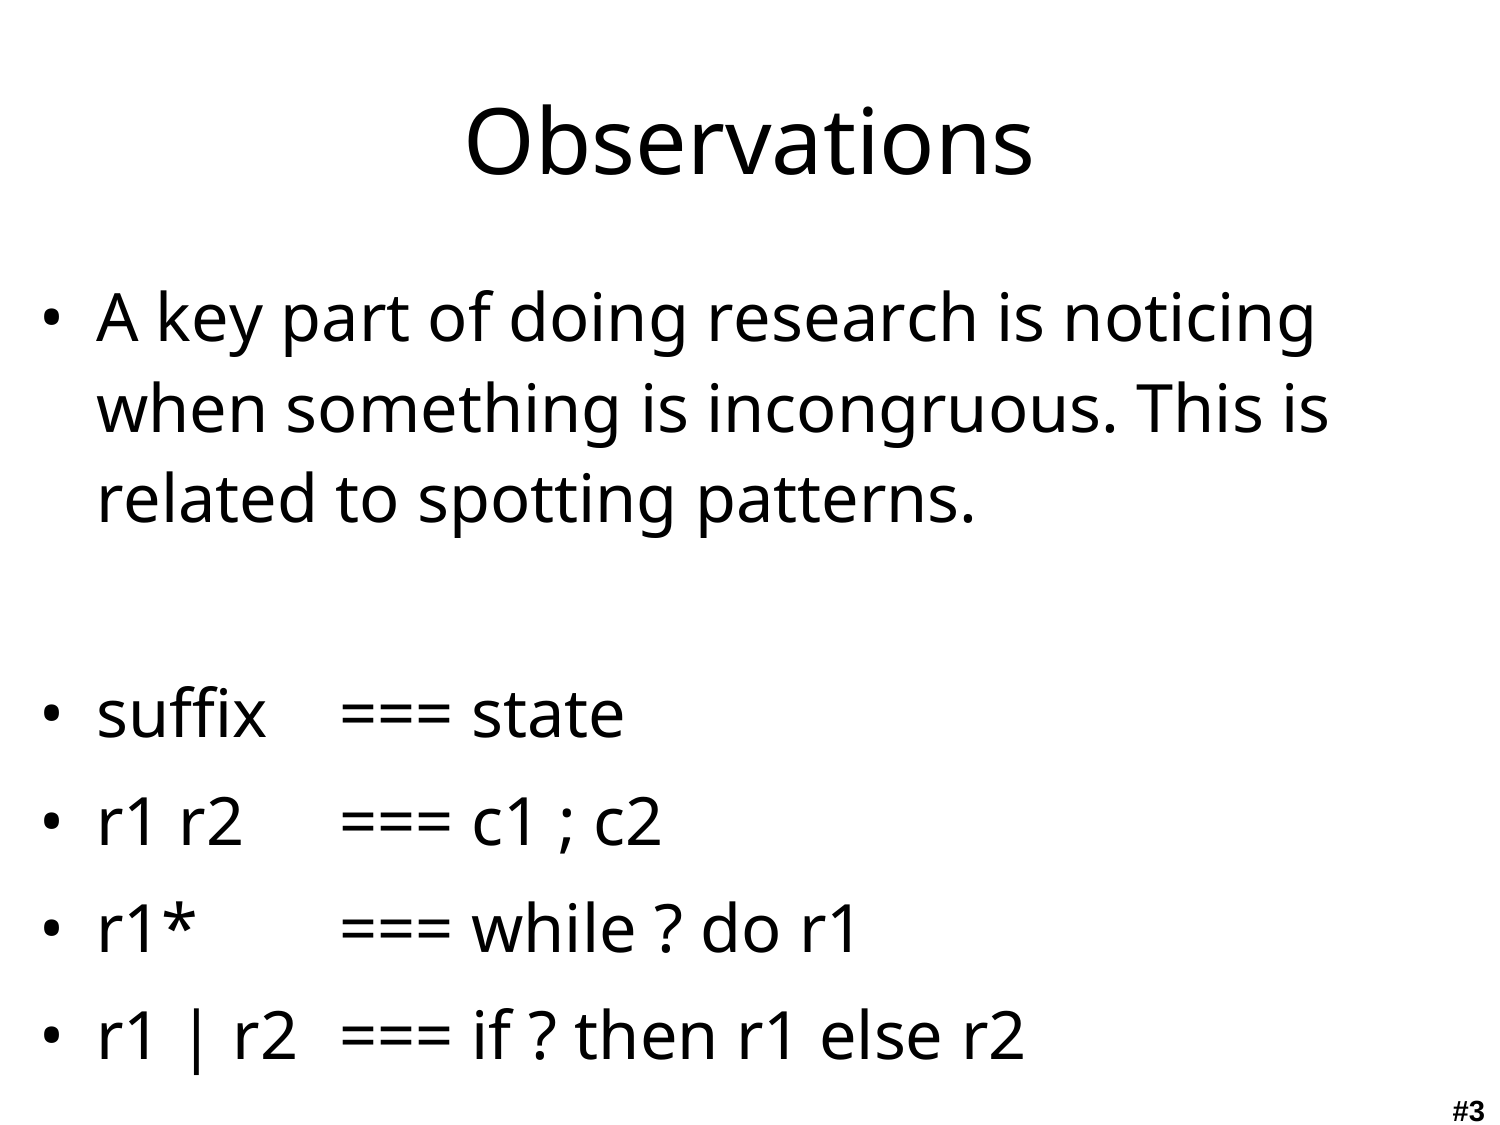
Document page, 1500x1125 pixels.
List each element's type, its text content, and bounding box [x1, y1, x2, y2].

list A key part of doing research is noticing when something is incongruous. This is related to spotting patterns. suffix === state r1 r2 === c1 ; c2 r1* === while ? do r1 r1 | r2 === if ? then r1 else r2 [24, 262, 1476, 1101]
title Observations [24, 45, 1476, 233]
